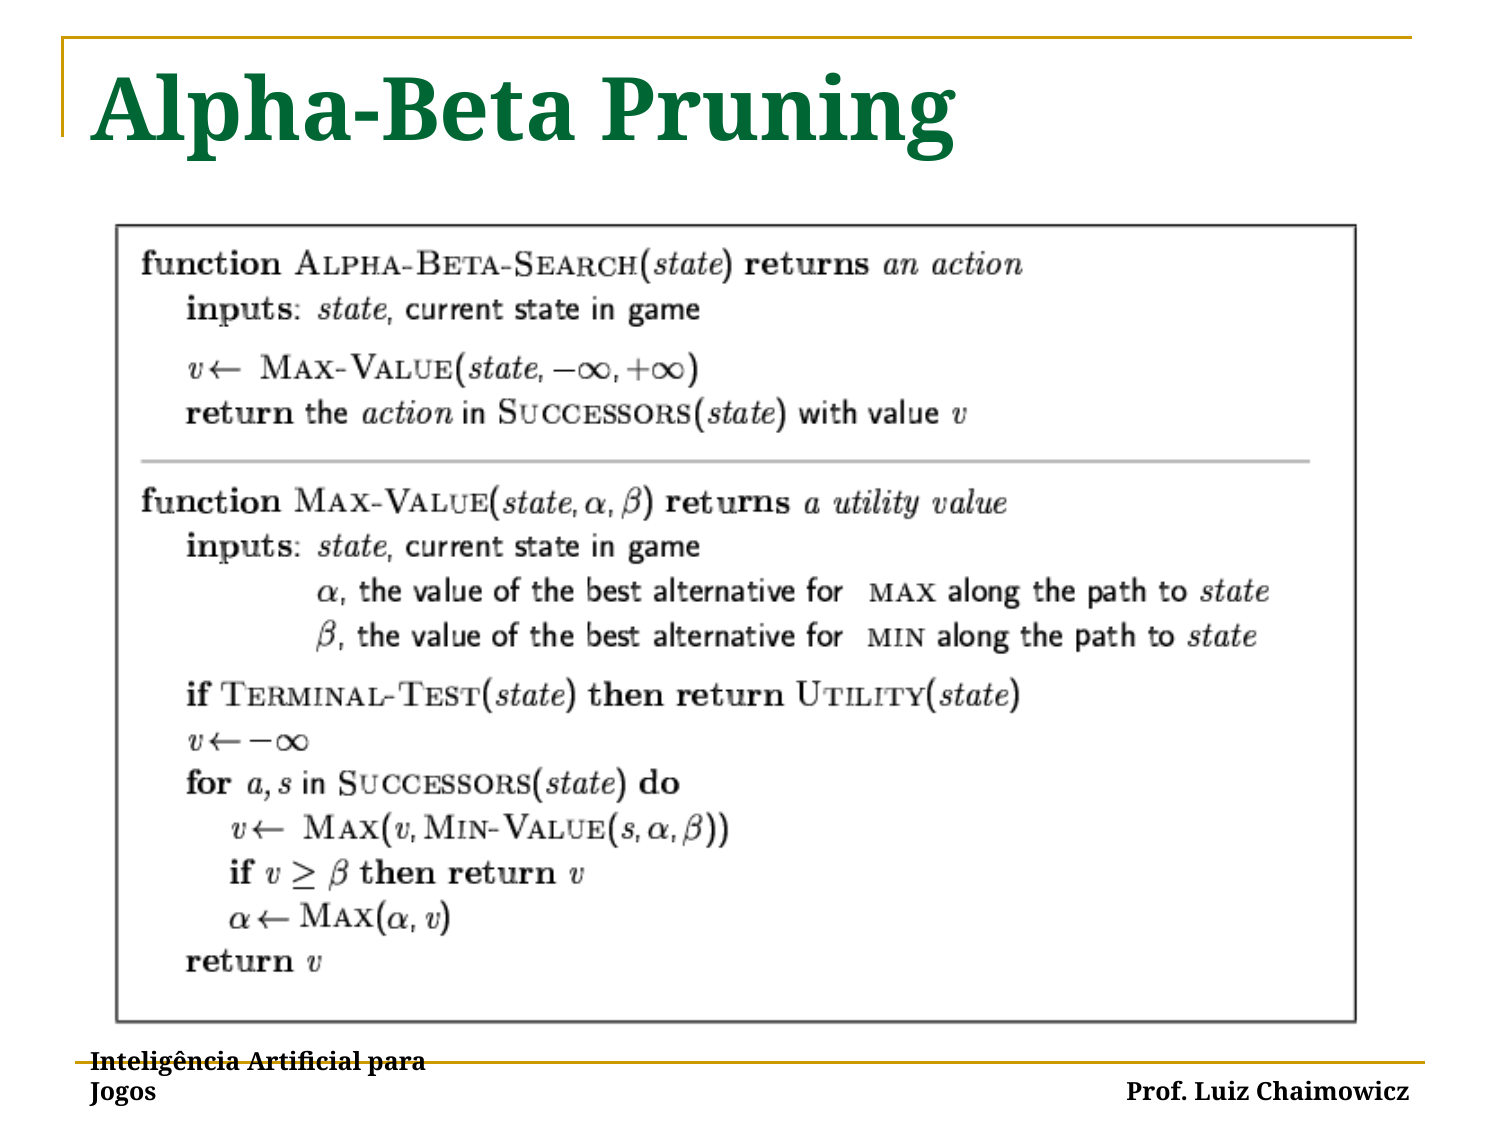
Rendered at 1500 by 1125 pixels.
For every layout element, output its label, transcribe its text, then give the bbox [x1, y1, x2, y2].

picture [112, 212, 1363, 1032]
footer Inteligência Artificial para Jogos [75, 1074, 500, 1113]
title Alpha-Beta Pruning [75, 45, 1425, 188]
